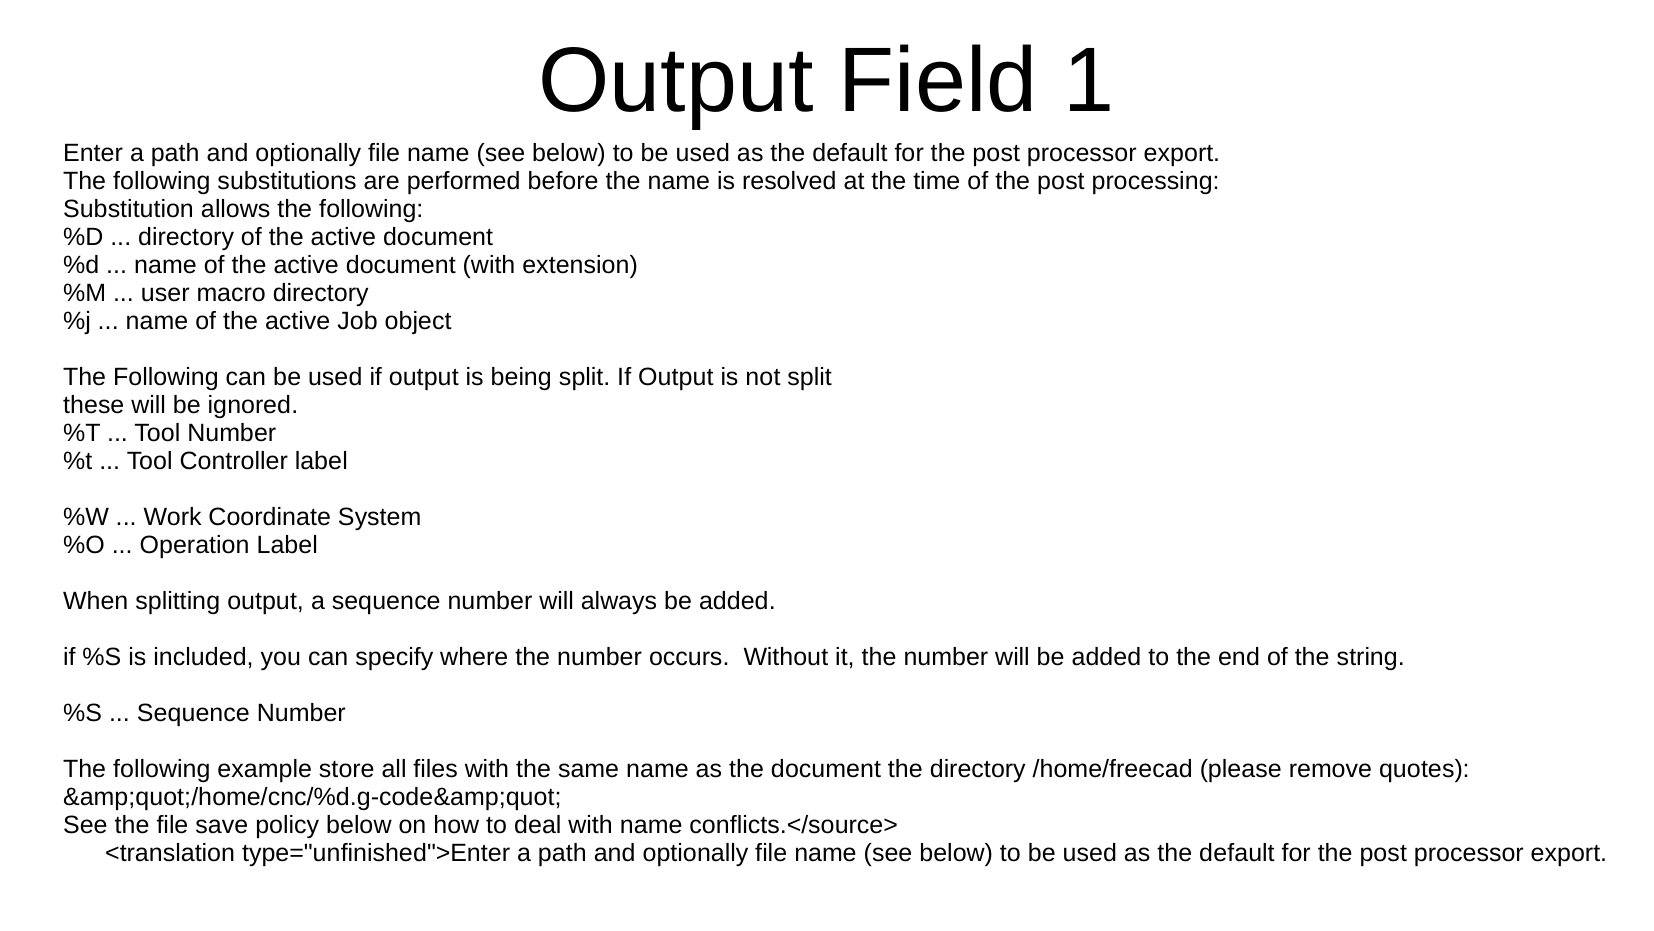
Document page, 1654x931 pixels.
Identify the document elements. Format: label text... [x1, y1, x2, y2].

title Output Field 1 [82, 18, 1571, 131]
text_box Enter a path and optionally file name (see below) to be used as the default for the post processor export. The following substitutions are performed before the name is resolved at the time of the post processing: Substitution allows the following: %D ... directory of the active document %d ... name of the active document (with extension) %M ... user macro directory %j ... name of the active Job object The Following can be used if output is being split. If Output is not split these will be ignored. %T ... Tool Number %t ... Tool Controller label %W ... Work Coordinate System %O ... Operation Label When splitting output, a sequence number will always be added. if %S is included, you can specify where the number occurs. Without it, the number will be added to the end of the string. %S ... Sequence Number The following example store all files with the same name as the document the directory /home/freecad (please remove quotes): &amp;quot;/home/cnc/%d.g-code&amp;quot; See the file save policy below on how to deal with name conflicts.</source> <translation type="unfinished">Enter a path and optionally file name (see below) to be used as the default for the post processor export. [48, 131, 1654, 931]
